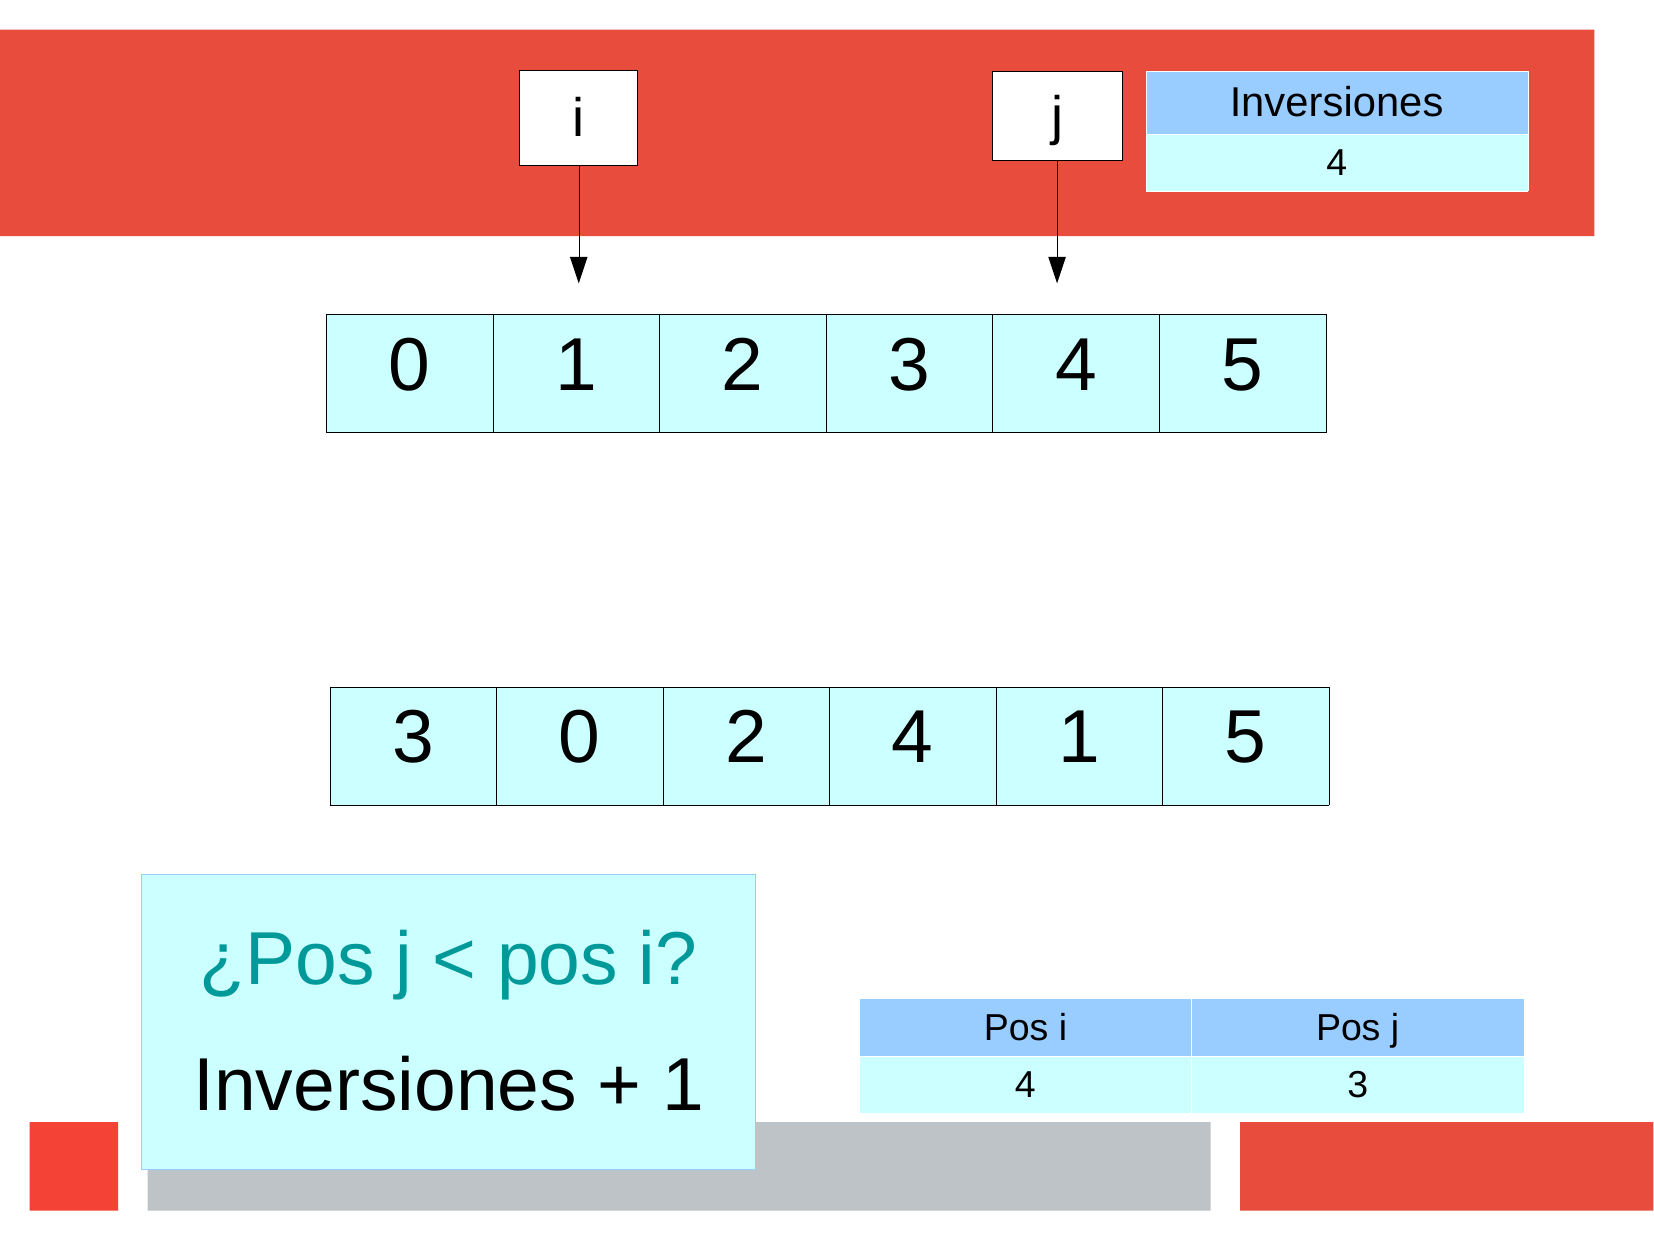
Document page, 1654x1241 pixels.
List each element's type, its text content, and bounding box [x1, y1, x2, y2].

table_header 1 [997, 688, 1162, 805]
table_cell 4 [860, 1057, 1191, 1113]
table_header 5 [1163, 688, 1329, 805]
table_header 3 [331, 688, 496, 805]
table_cell 4 [1147, 135, 1528, 191]
table_cell 3 [1192, 1057, 1524, 1113]
table_header 2 [660, 315, 826, 432]
table_header Pos i [860, 999, 1191, 1056]
table_header 5 [1160, 315, 1326, 432]
table_header 4 [993, 315, 1159, 432]
text_box j [992, 71, 1123, 161]
table_header 0 [497, 688, 663, 805]
table_header Inversiones [1147, 72, 1528, 134]
text_box ¿Pos j < pos i? Inversiones + 1 [141, 874, 756, 1170]
table_header 1 [494, 315, 659, 432]
table_header 4 [830, 688, 996, 805]
table_header 3 [827, 315, 992, 432]
table_header 2 [664, 688, 829, 805]
table_header Pos j [1192, 999, 1524, 1056]
table_header 0 [327, 315, 493, 432]
text_box i [519, 70, 638, 166]
